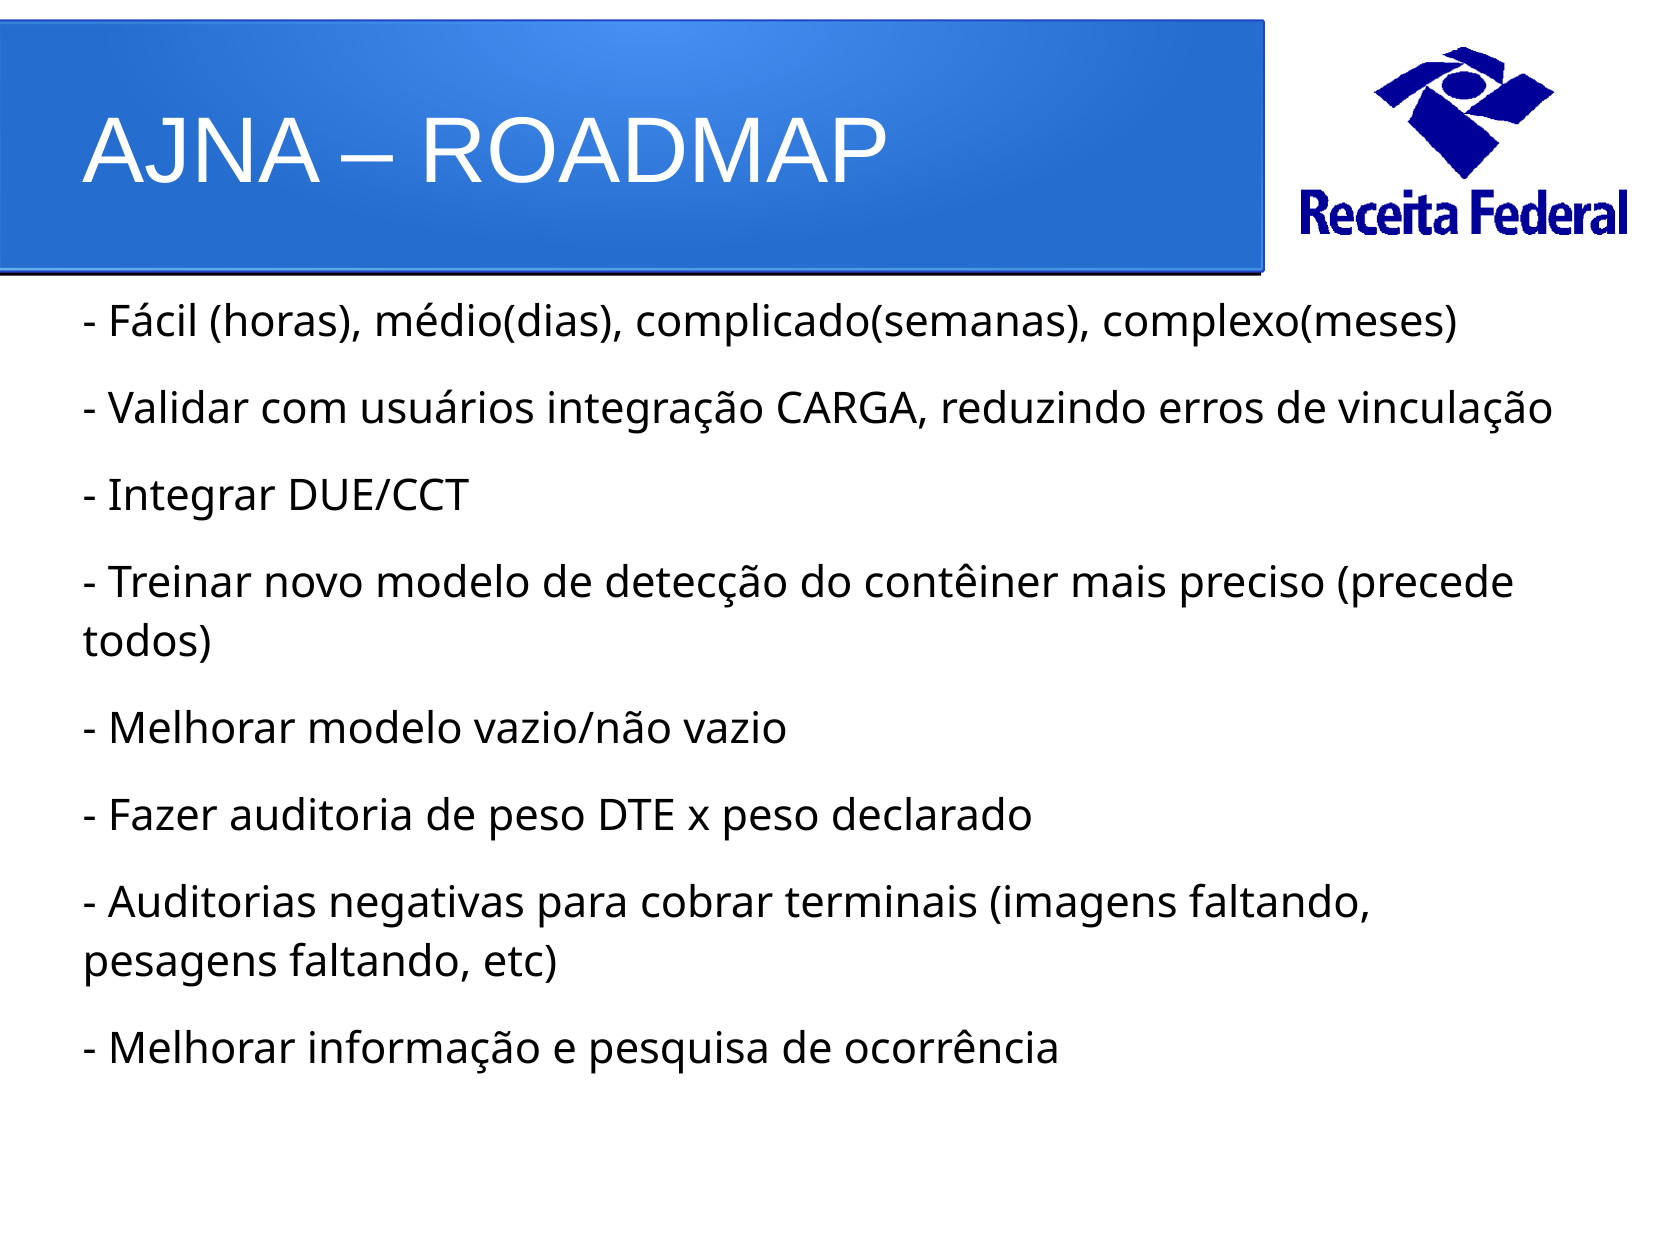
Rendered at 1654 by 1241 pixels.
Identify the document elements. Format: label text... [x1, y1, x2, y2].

title AJNA – ROADMAP [82, 47, 1235, 252]
list - Fácil (horas), médio(dias), complicado(semanas), complexo(meses) - Validar com usuários integração CARGA, reduzindo erros de vinculação - Integrar DUE/CCT - Treinar novo modelo de detecção do contêiner mais preciso (precede todos) - Melhorar modelo vazio/não vazio - Fazer auditoria de peso DTE x peso declarado - Auditorias negativas para cobrar terminais (imagens faltando, pesagens faltando, etc) - Melhorar informação e pesquisa de ocorrência [82, 290, 1571, 1087]
picture [1299, 47, 1629, 237]
